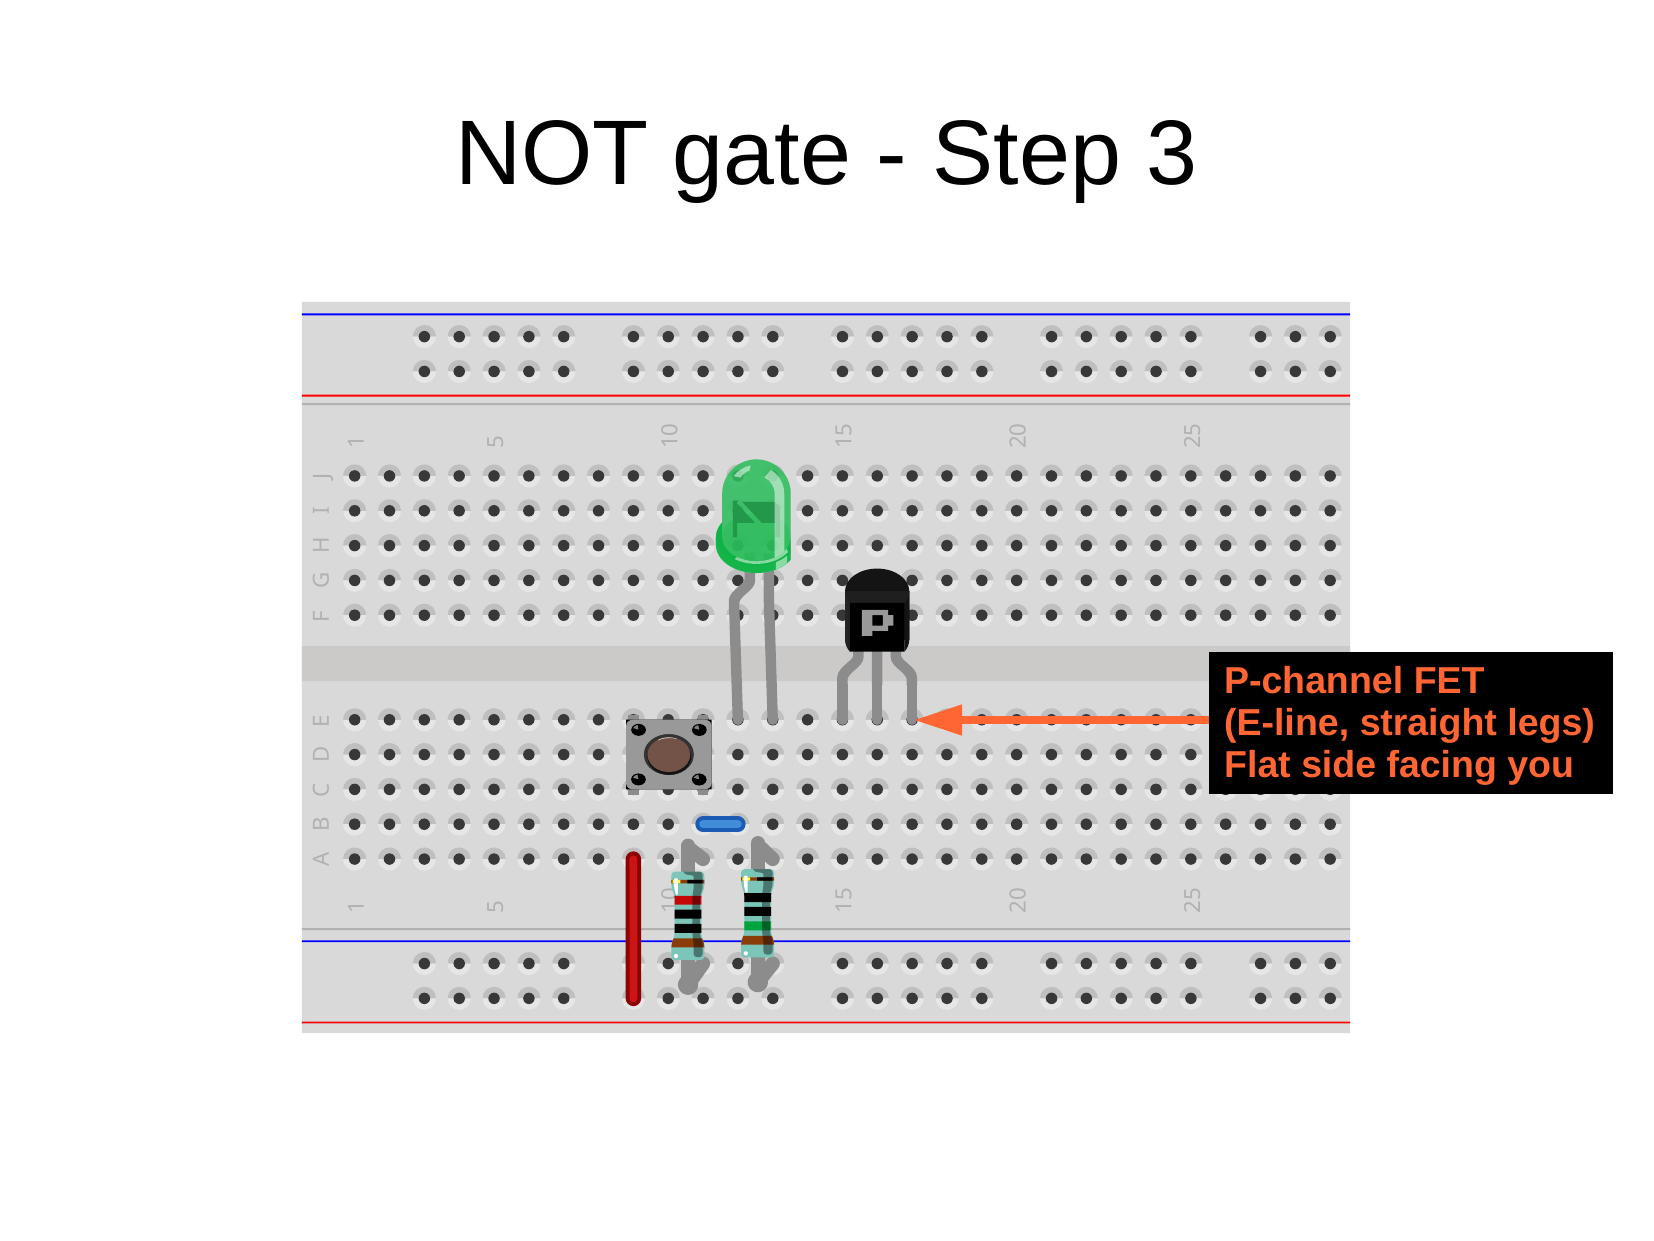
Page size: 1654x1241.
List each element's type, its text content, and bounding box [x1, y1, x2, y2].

picture [300, 300, 1351, 1036]
title NOT gate - Step 3 [82, 49, 1571, 257]
text_box P-channel FET (E-line, straight legs) Flat side facing you [1209, 652, 1613, 794]
